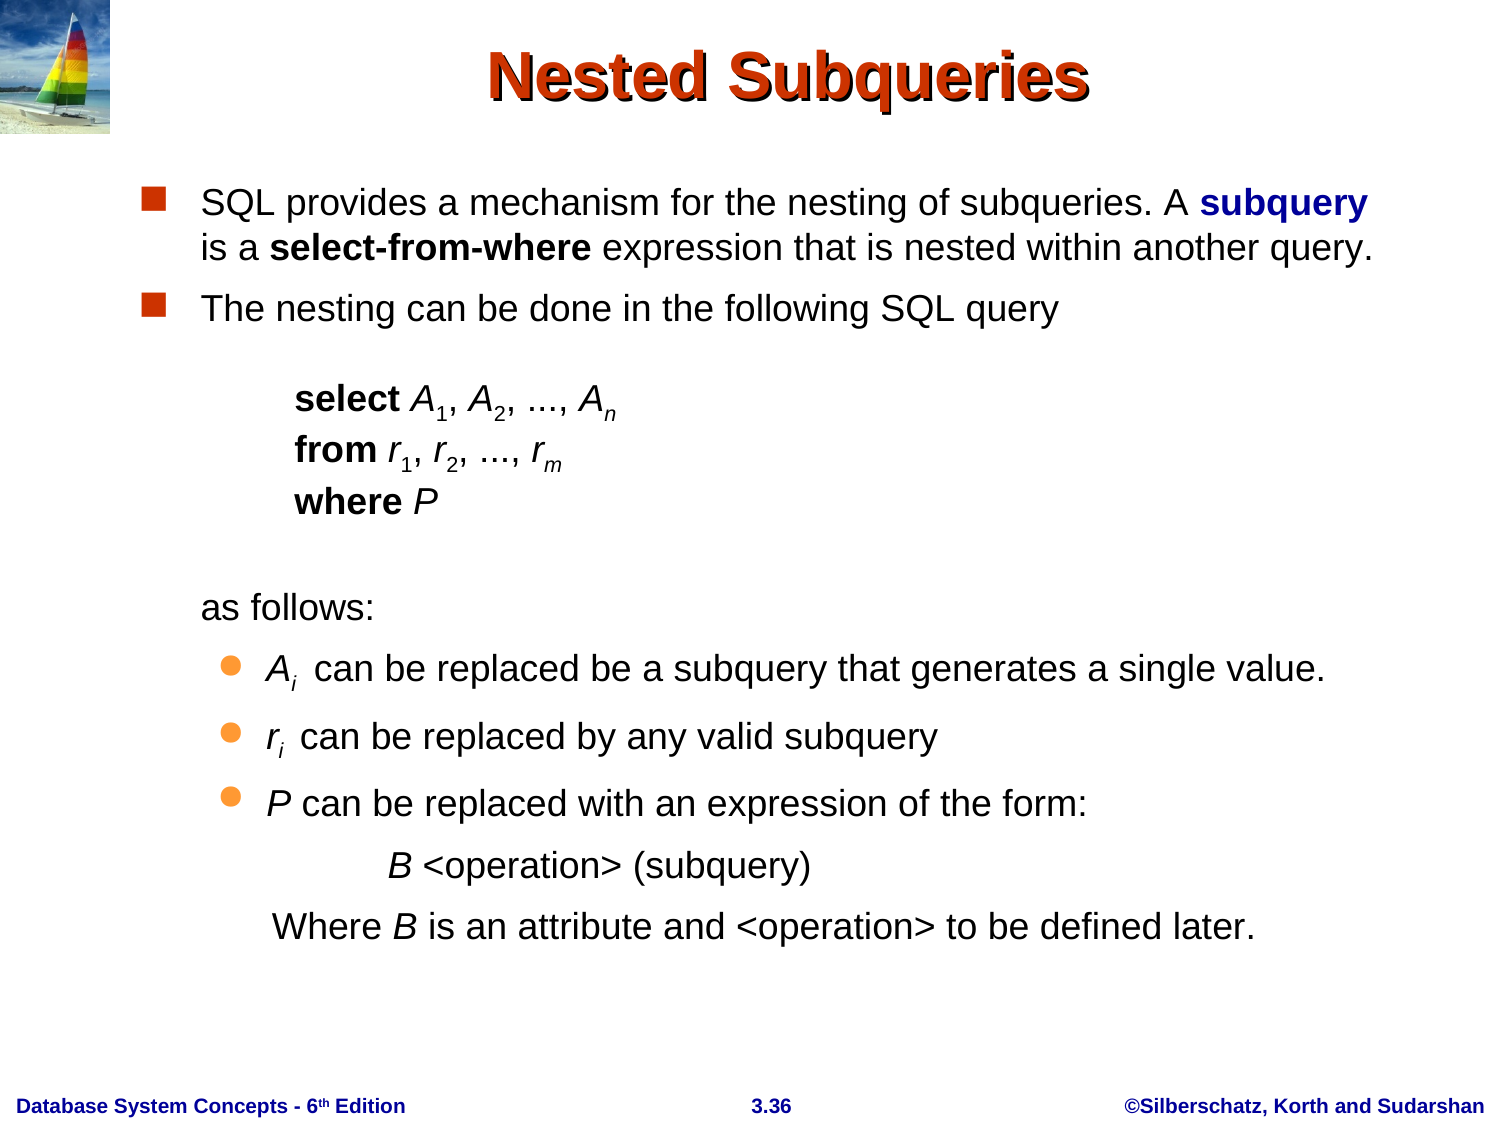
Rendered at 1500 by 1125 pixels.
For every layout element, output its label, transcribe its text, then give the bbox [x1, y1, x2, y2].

picture [0, 0, 110, 134]
title Nested Subqueries [125, 19, 1451, 120]
list SQL provides a mechanism for the nesting of subqueries. A subquery is a select-from-where expression that is nested within another query. The nesting can be done in the following SQL query select A1, A2, ..., An from r1, r2, ..., rm where P as follows: Ai can be replaced be a subquery that generates a single value. ri can be replaced by any valid subquery P can be replaced with an expression of the form: B <operation> (subquery) Where B is an attribute and <operation> to be defined later. [129, 170, 1397, 971]
